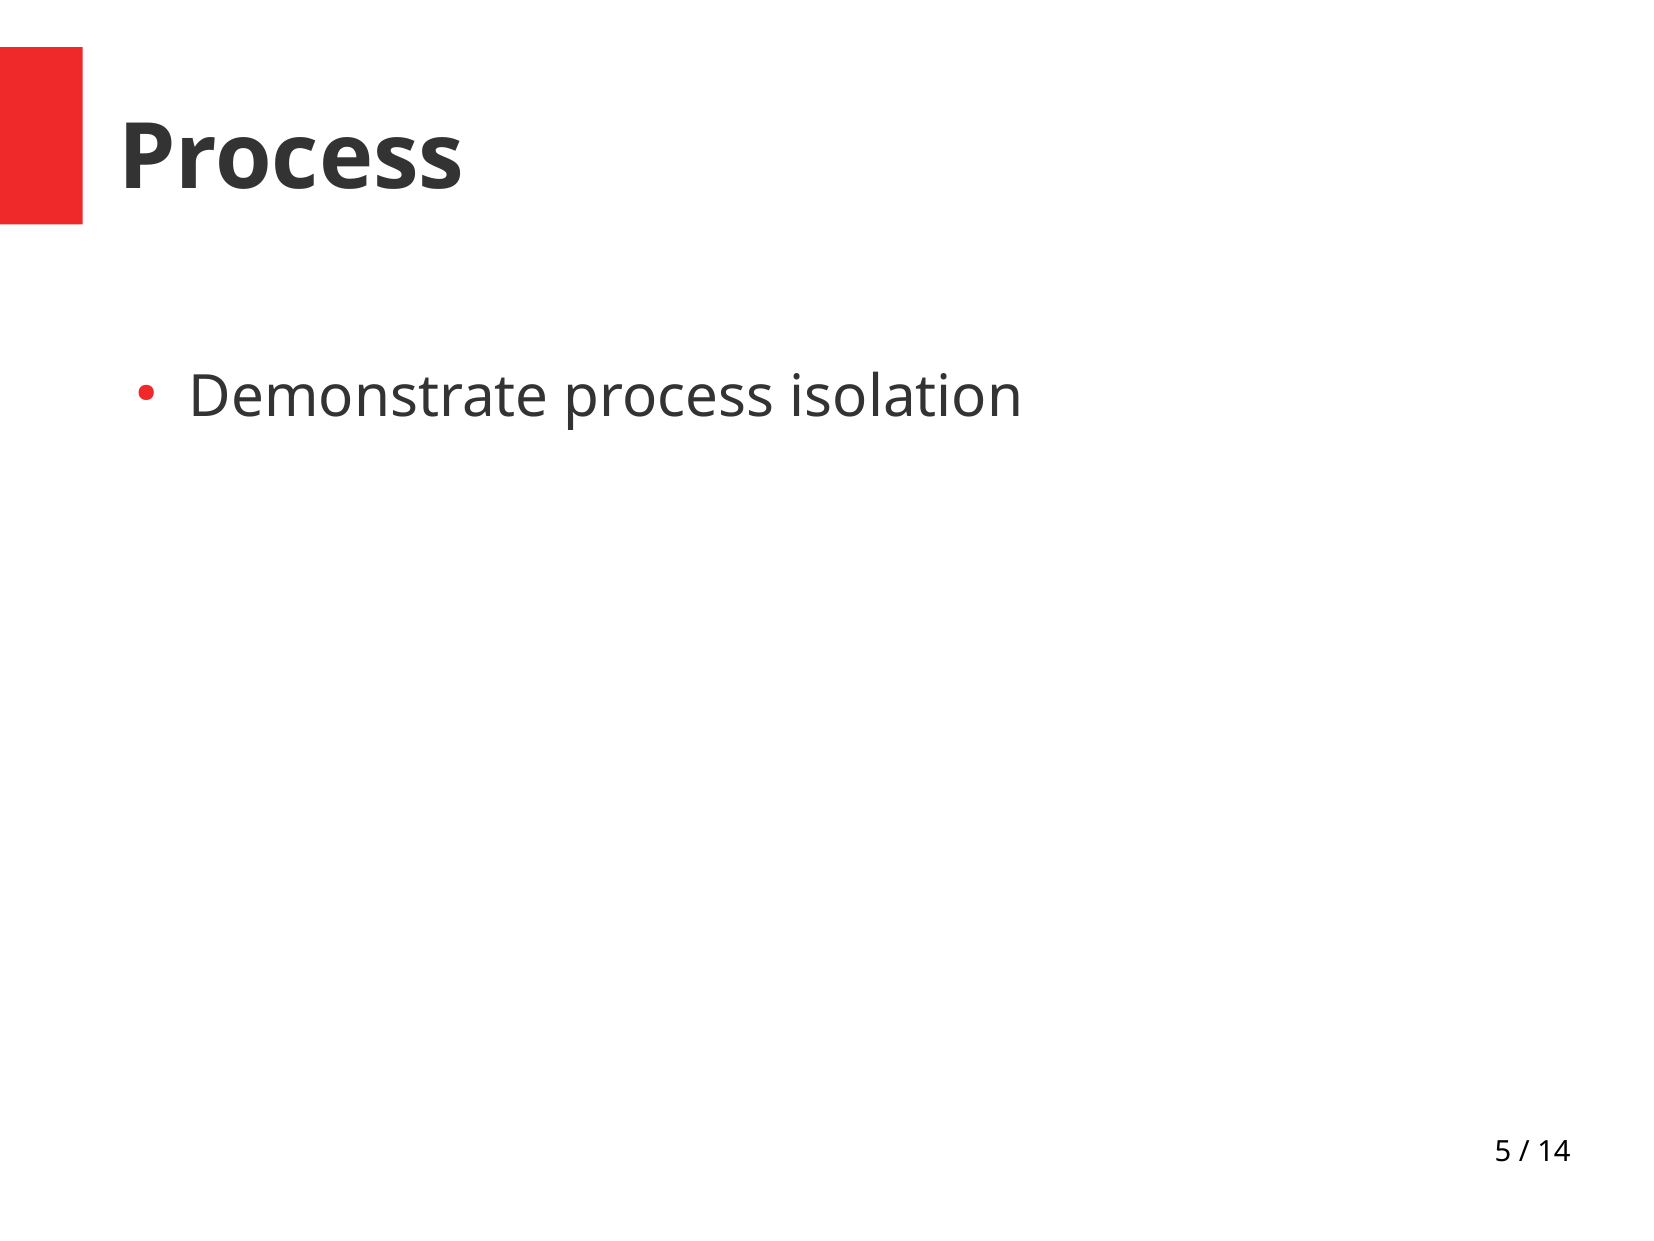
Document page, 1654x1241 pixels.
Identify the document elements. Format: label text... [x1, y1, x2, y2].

list Demonstrate process isolation [118, 354, 1536, 1074]
title Process [118, 49, 1571, 257]
